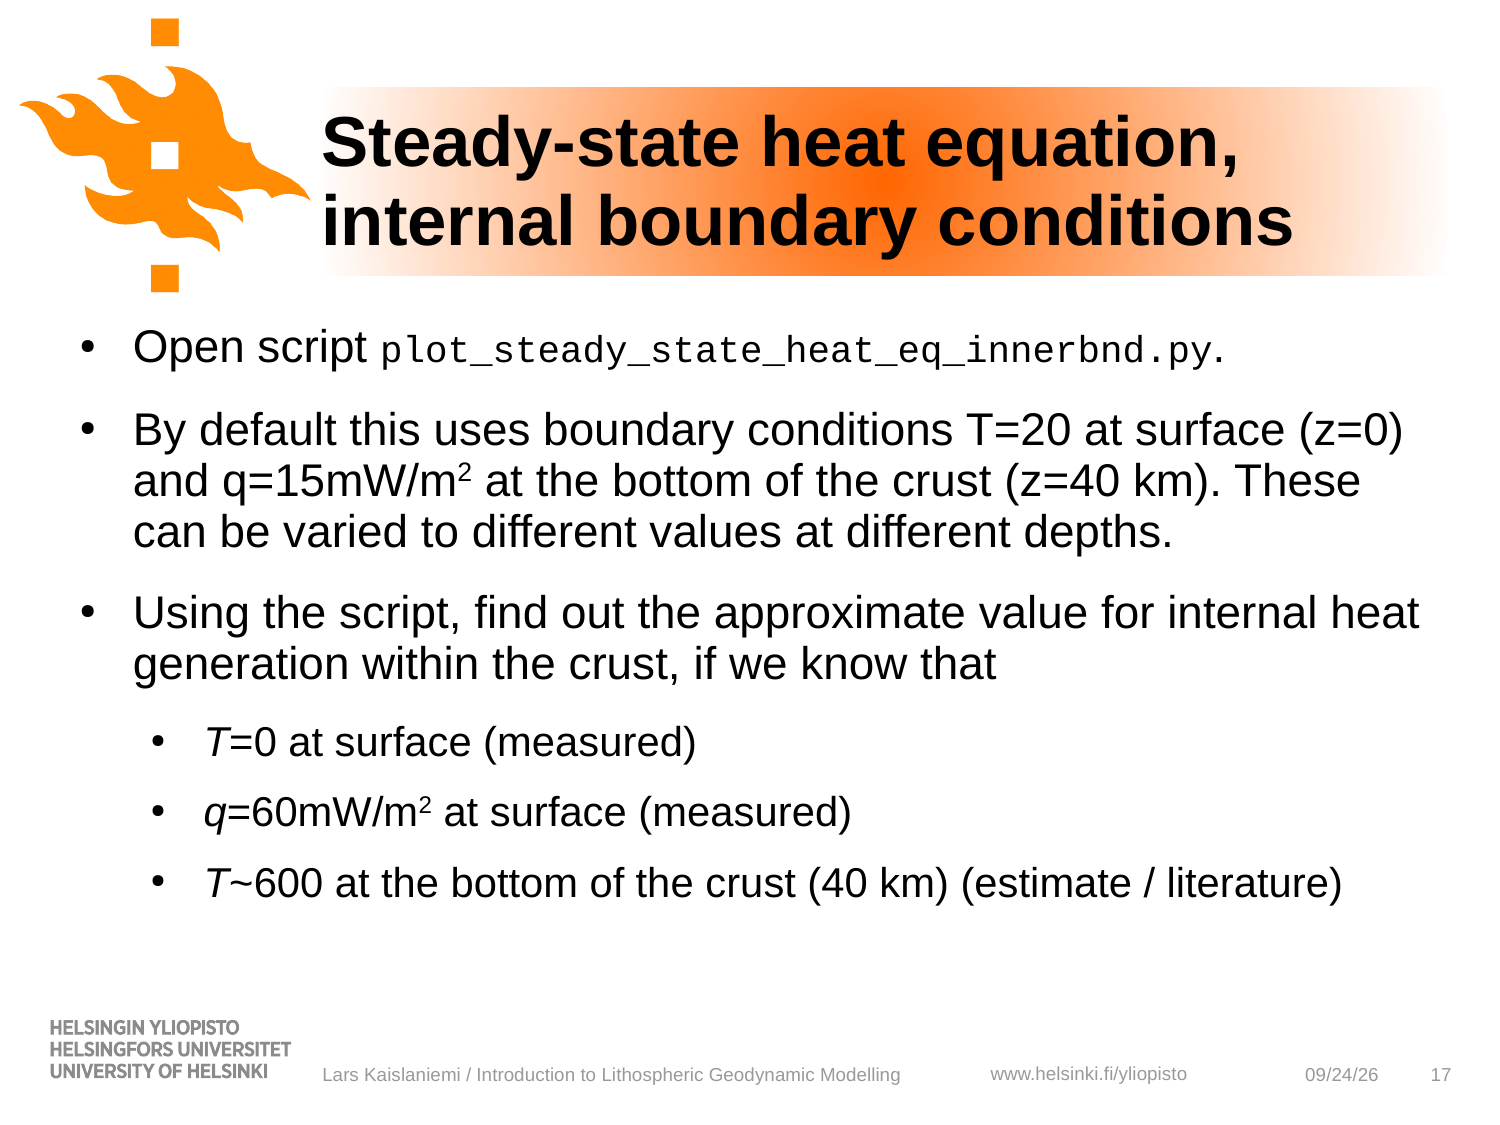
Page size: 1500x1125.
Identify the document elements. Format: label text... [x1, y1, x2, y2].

picture [32, 1001, 309, 1096]
list Open script plot_steady_state_heat_eq_innerbnd.py. By default this uses boundary conditions T=20 at surface (z=0) and q=15mW/m2 at the bottom of the crust (z=40 km). These can be varied to different values at different depths. Using the script, find out the approximate value for internal heat generation within the crust, if we know that T=0 at surface (measured) q=60mW/m2 at surface (measured) T~600 at the bottom of the crust (40 km) (estimate / literature) [61, 321, 1447, 908]
title Steady-state heat equation, internal boundary conditions [321, 87, 1447, 276]
picture [0, 0, 337, 318]
